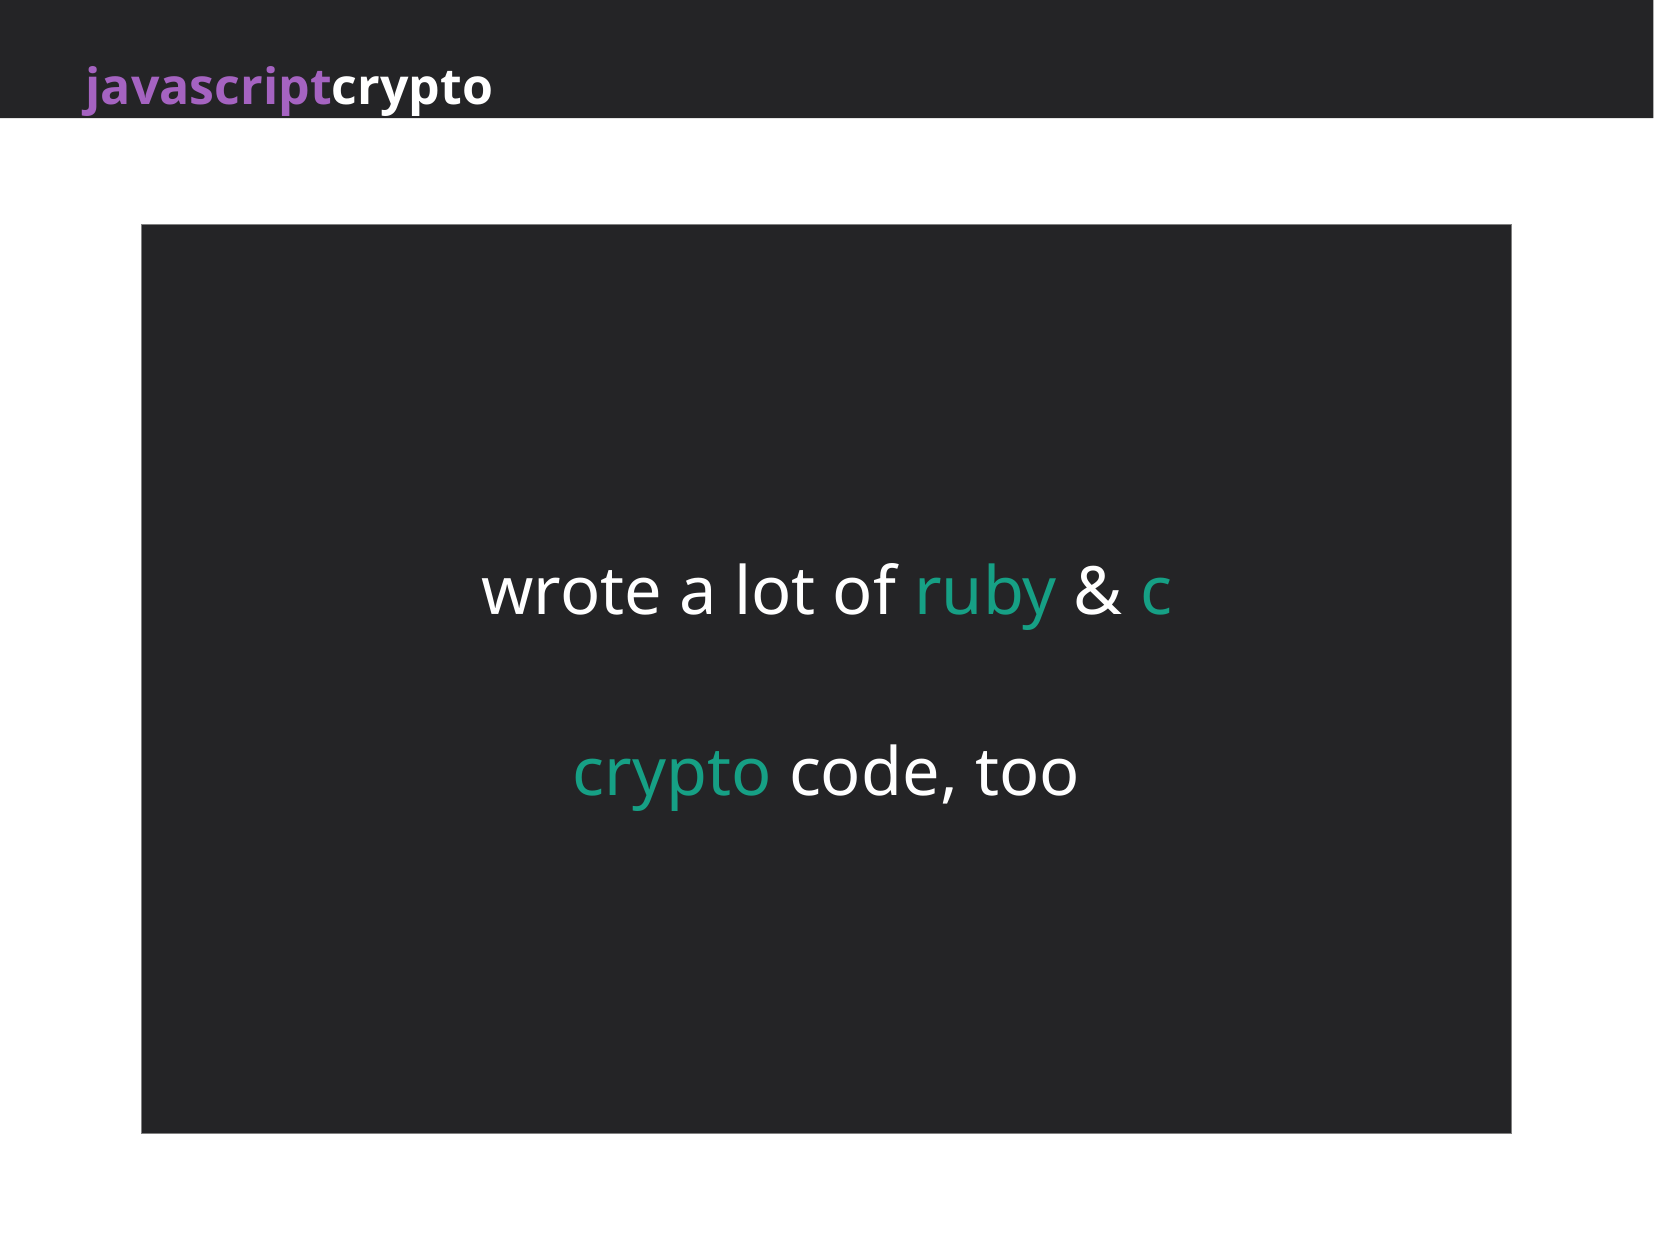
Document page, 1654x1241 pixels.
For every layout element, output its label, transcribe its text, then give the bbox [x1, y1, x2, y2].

text_box [0, 0, 1654, 119]
text_box wrote a lot of ruby & c crypto code, too [141, 224, 1512, 1134]
text_box javascriptcrypto [70, 43, 544, 119]
text_box [165, 531, 1441, 1087]
